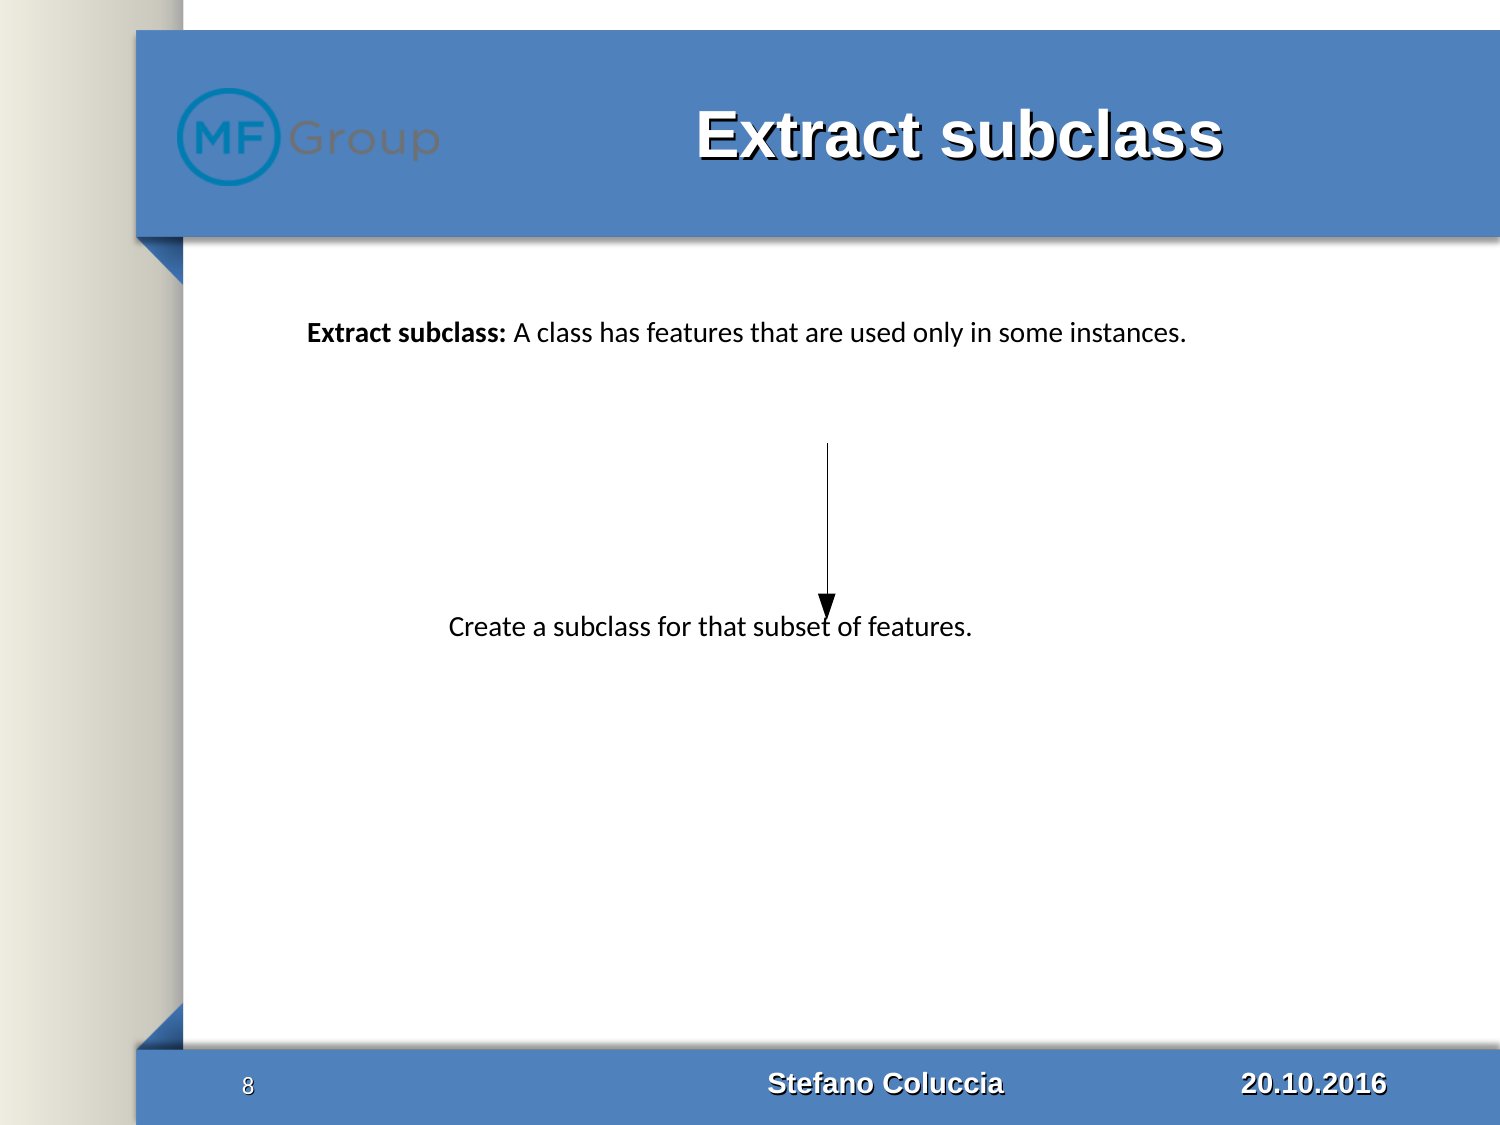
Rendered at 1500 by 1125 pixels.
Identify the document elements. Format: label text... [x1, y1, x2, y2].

list Extract subclass: A class has features that are used only in some instances. Create a subclass for that subset of features. [236, 261, 1453, 1032]
title Extract subclass [472, 57, 1447, 211]
title Stefano Coluccia [738, 1062, 1034, 1105]
picture [0, 0, 1500, 1125]
title 20.10.2016 [1151, 1062, 1477, 1105]
